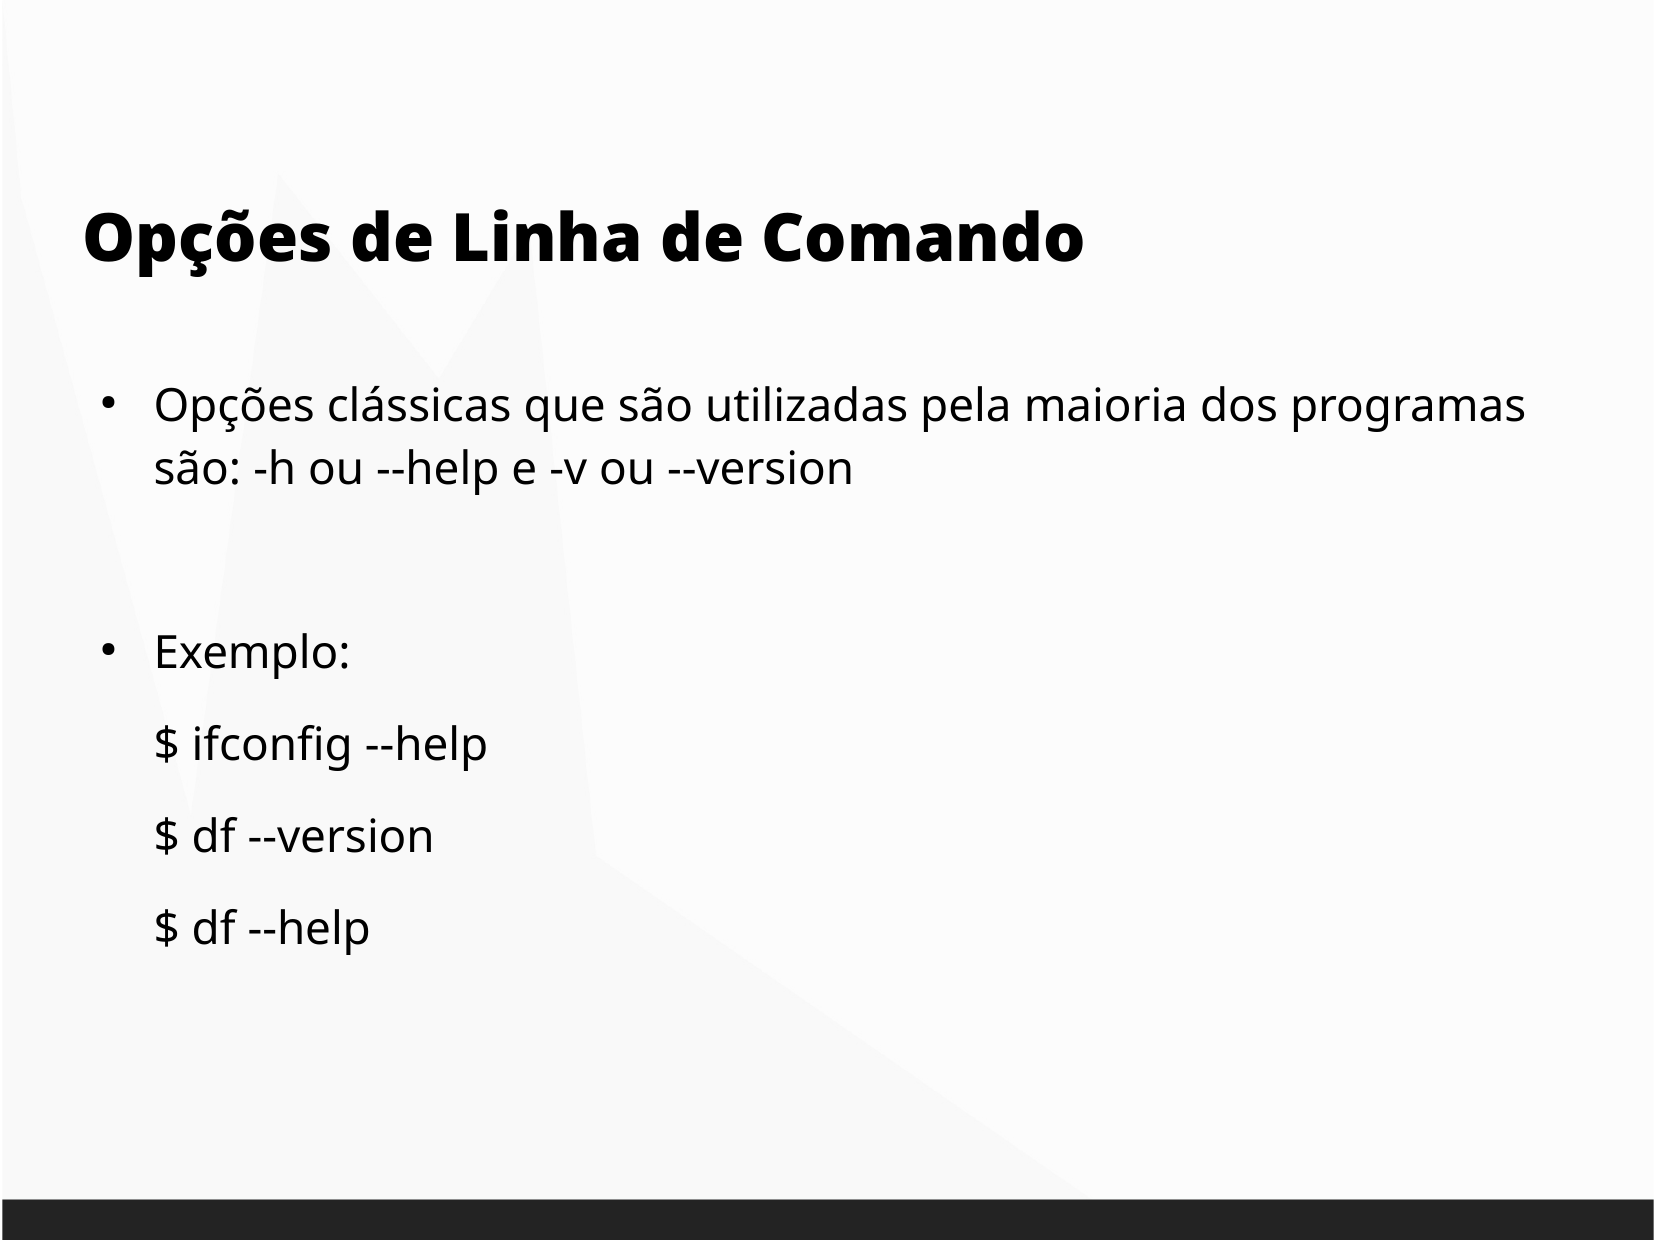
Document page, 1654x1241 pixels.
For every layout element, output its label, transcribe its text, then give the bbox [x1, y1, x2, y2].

title Opções de Linha de Comando [82, 132, 1571, 340]
picture [2, 0, 1654, 1241]
list Opções clássicas que são utilizadas pela maioria dos programas são: -h ou --help e -v ou --version Exemplo: $ ifconfig --help $ df --version $ df --help [82, 372, 1571, 1093]
